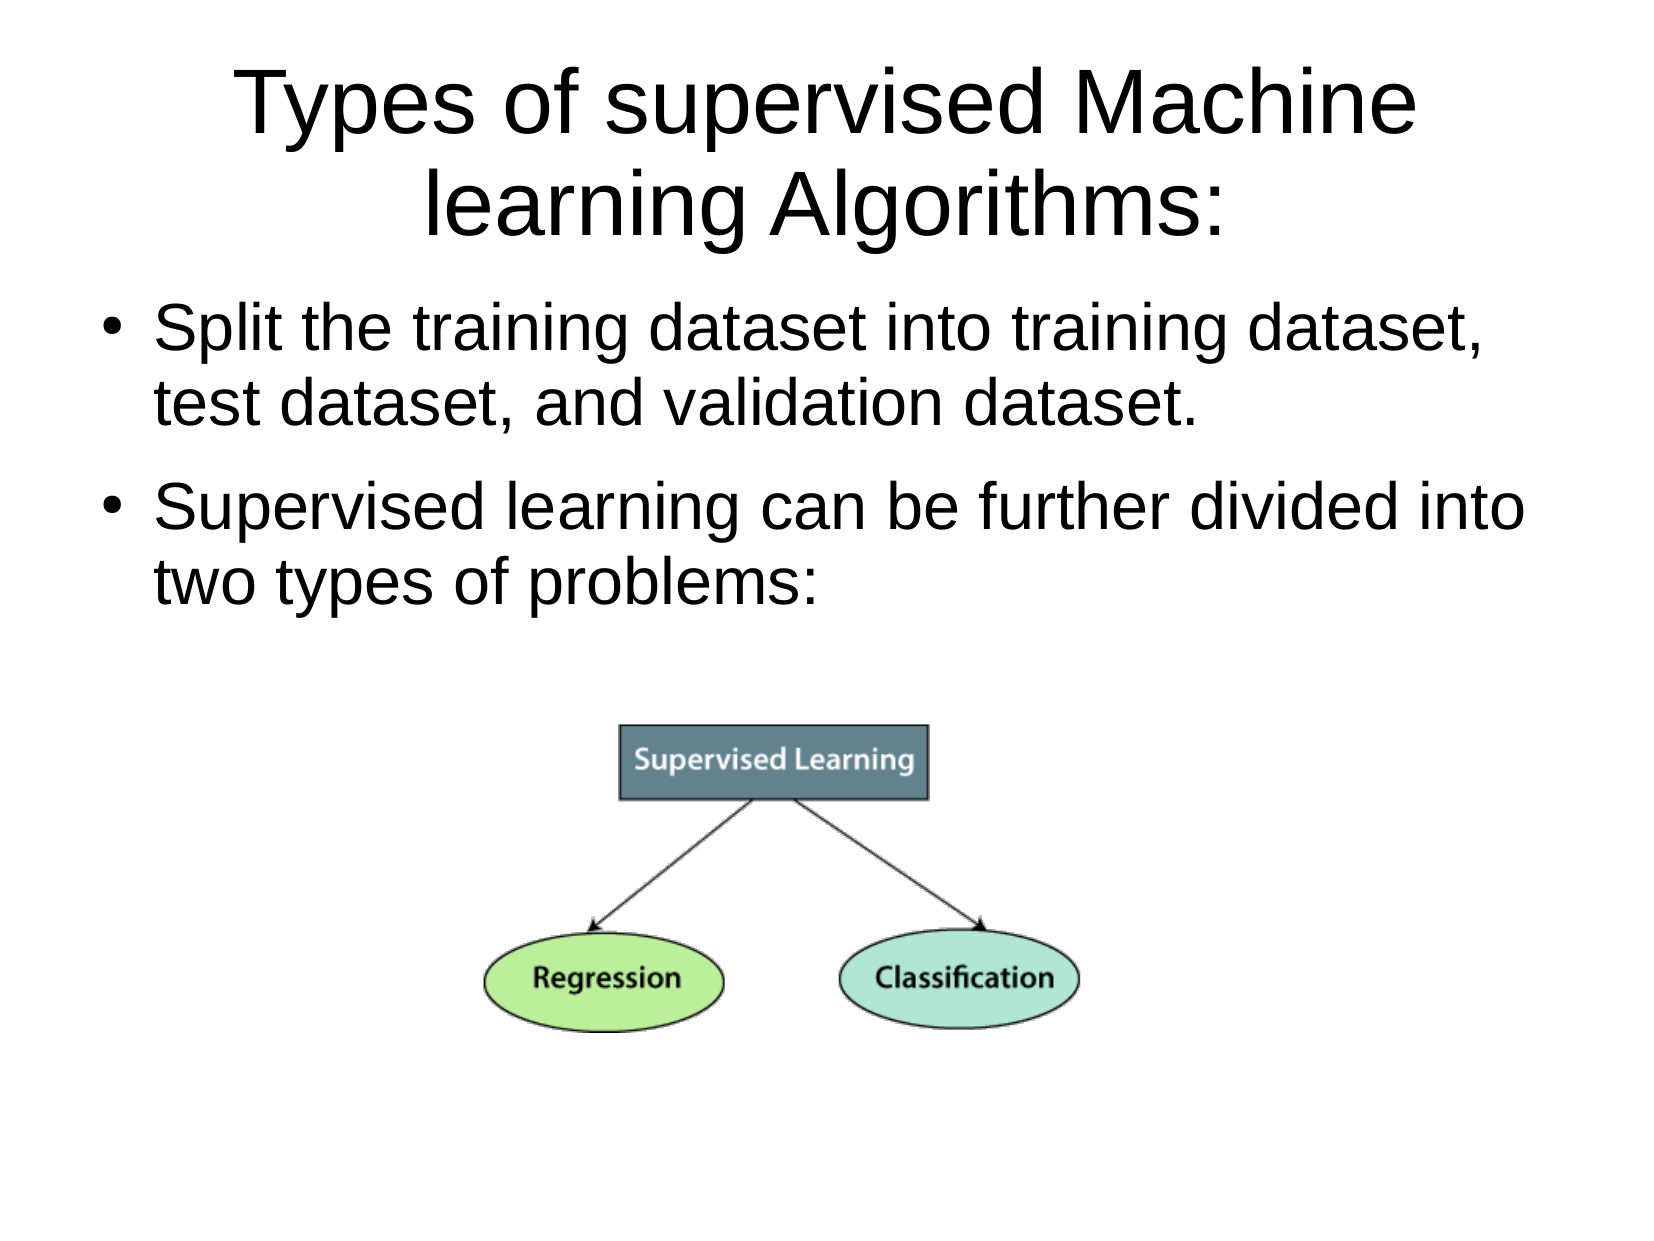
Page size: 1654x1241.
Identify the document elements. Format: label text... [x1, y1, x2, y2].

title Types of supervised Machine learning Algorithms: [82, 49, 1571, 257]
picture [473, 720, 1099, 1033]
list Split the training dataset into training dataset, test dataset, and validation dataset. Supervised learning can be further divided into two types of problems: [82, 290, 1571, 1010]
